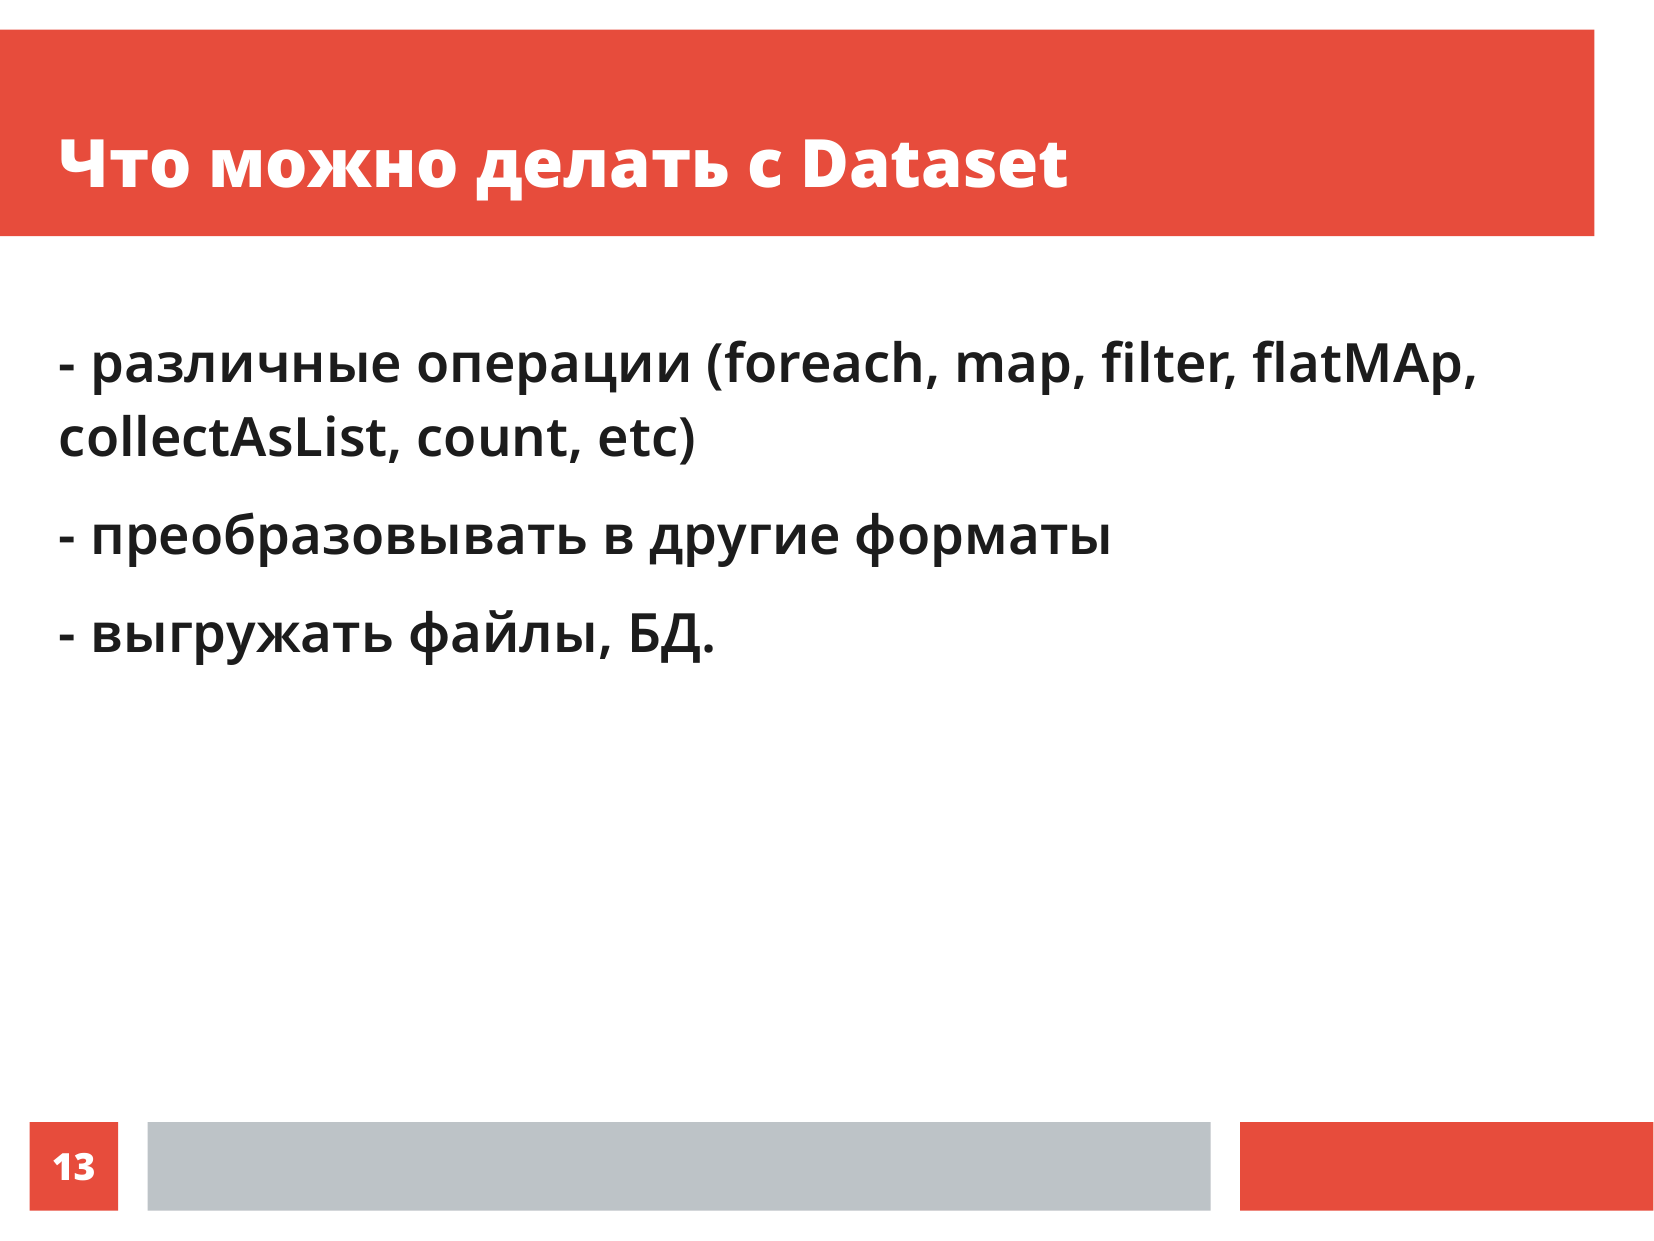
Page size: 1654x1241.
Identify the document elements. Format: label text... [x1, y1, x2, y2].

title Что можно делать с Dataset [59, 59, 1595, 207]
list - различные операции (foreach, map, filter, flatMAp, collectAsList, count, etc) - преобразовывать в другие форматы - выгружать файлы, БД. [59, 324, 1565, 1093]
